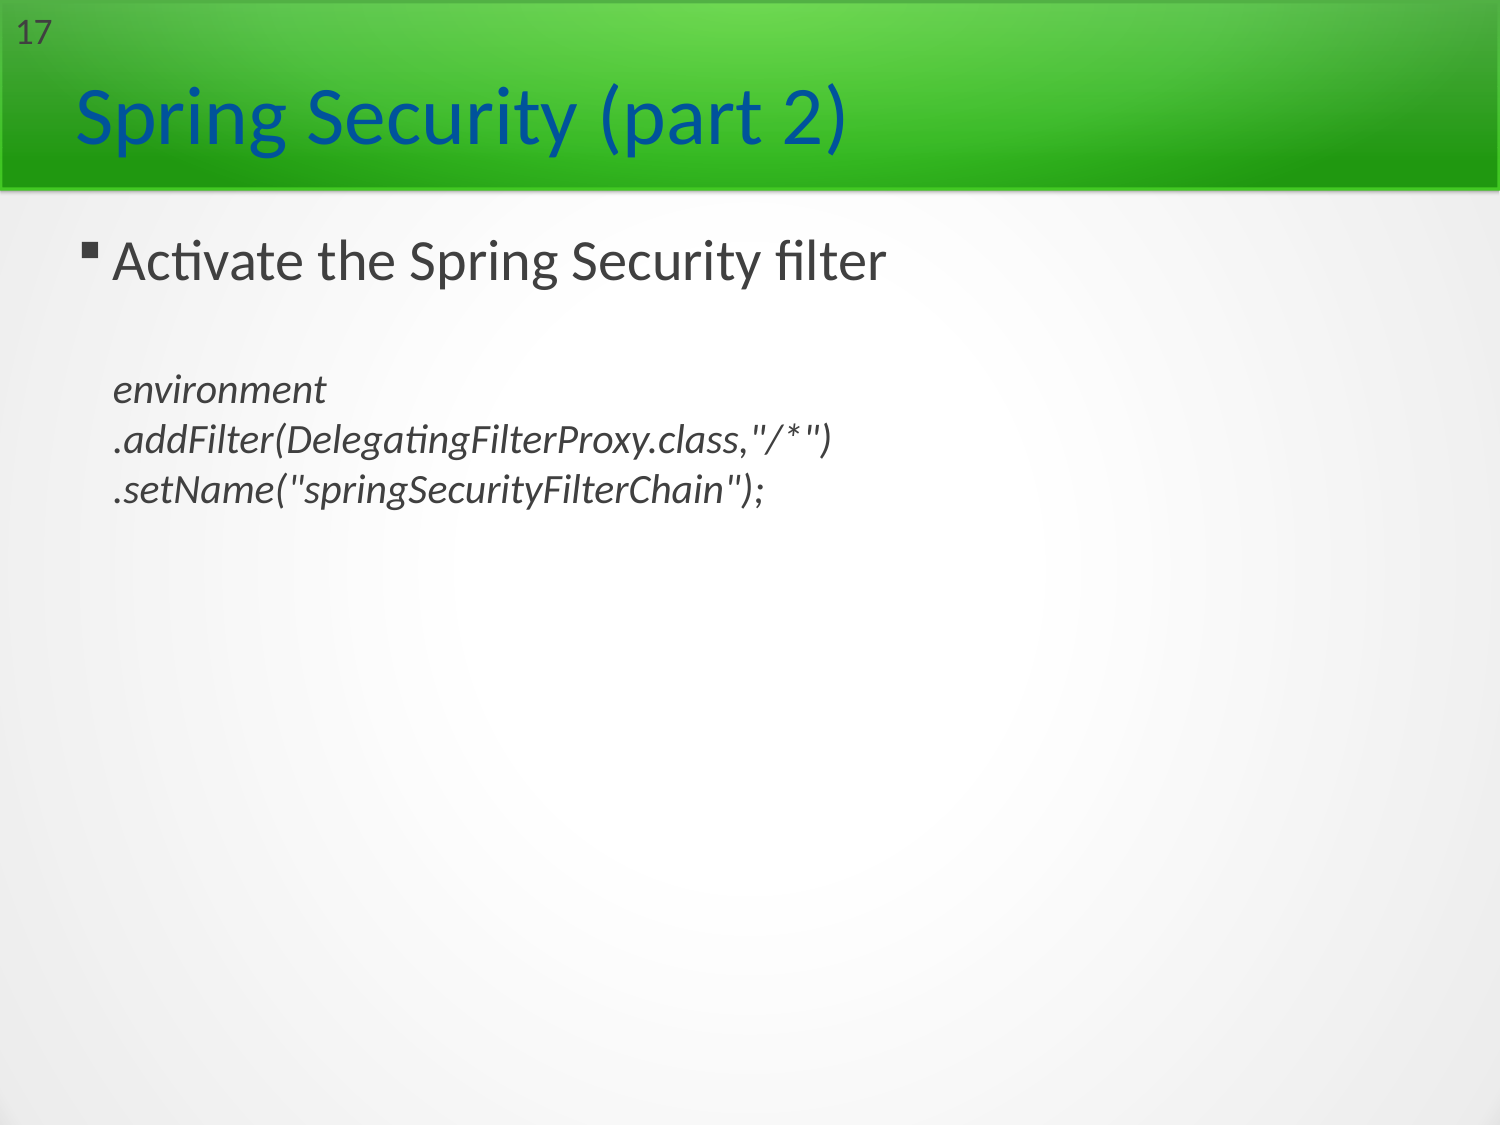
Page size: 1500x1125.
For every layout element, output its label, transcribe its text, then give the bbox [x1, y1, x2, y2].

text_box Activate the Spring Security filter environment .addFilter(DelegatingFilterProxy.class,"/*") .setName("springSecurityFilterChain"); [74, 219, 1427, 1024]
text_box <number> [0, 0, 1500, 1125]
